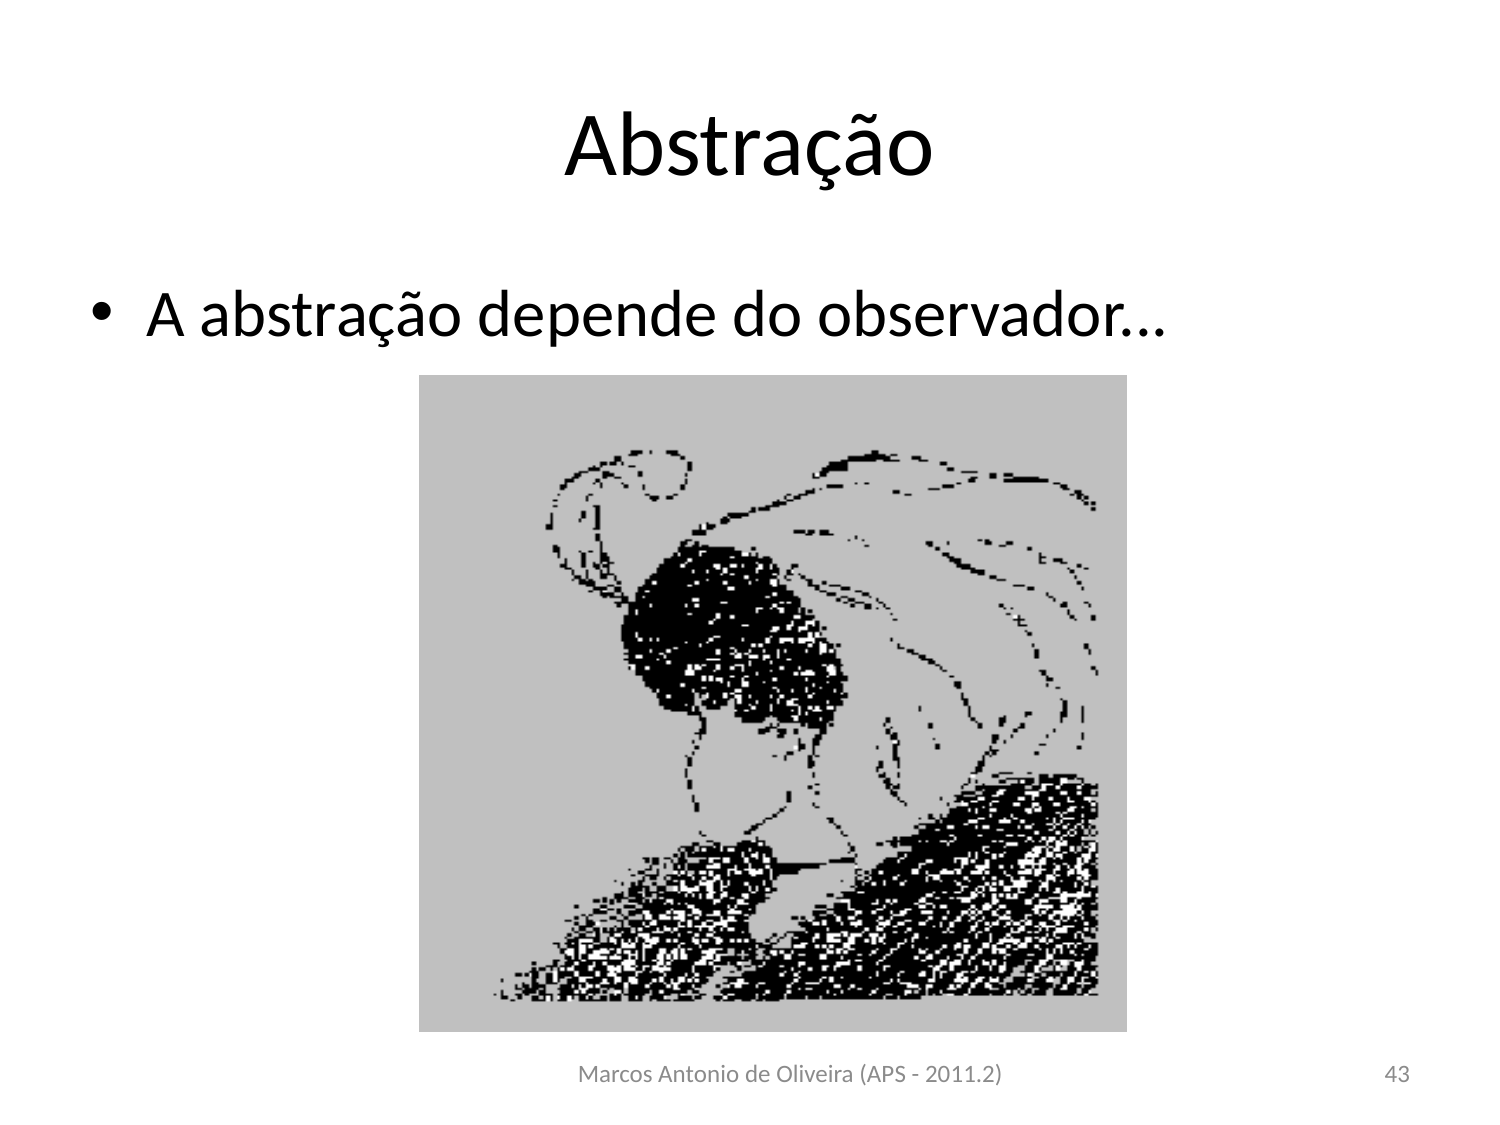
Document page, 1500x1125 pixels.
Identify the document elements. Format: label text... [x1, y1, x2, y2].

list A abstração depende do observador... [75, 262, 1425, 1005]
title Abstração [75, 45, 1425, 233]
chart [419, 375, 1127, 1032]
footer Marcos Antonio de Oliveira (APS - 2011.2) [512, 1042, 1069, 1103]
slide_number <número> [1074, 1042, 1425, 1103]
